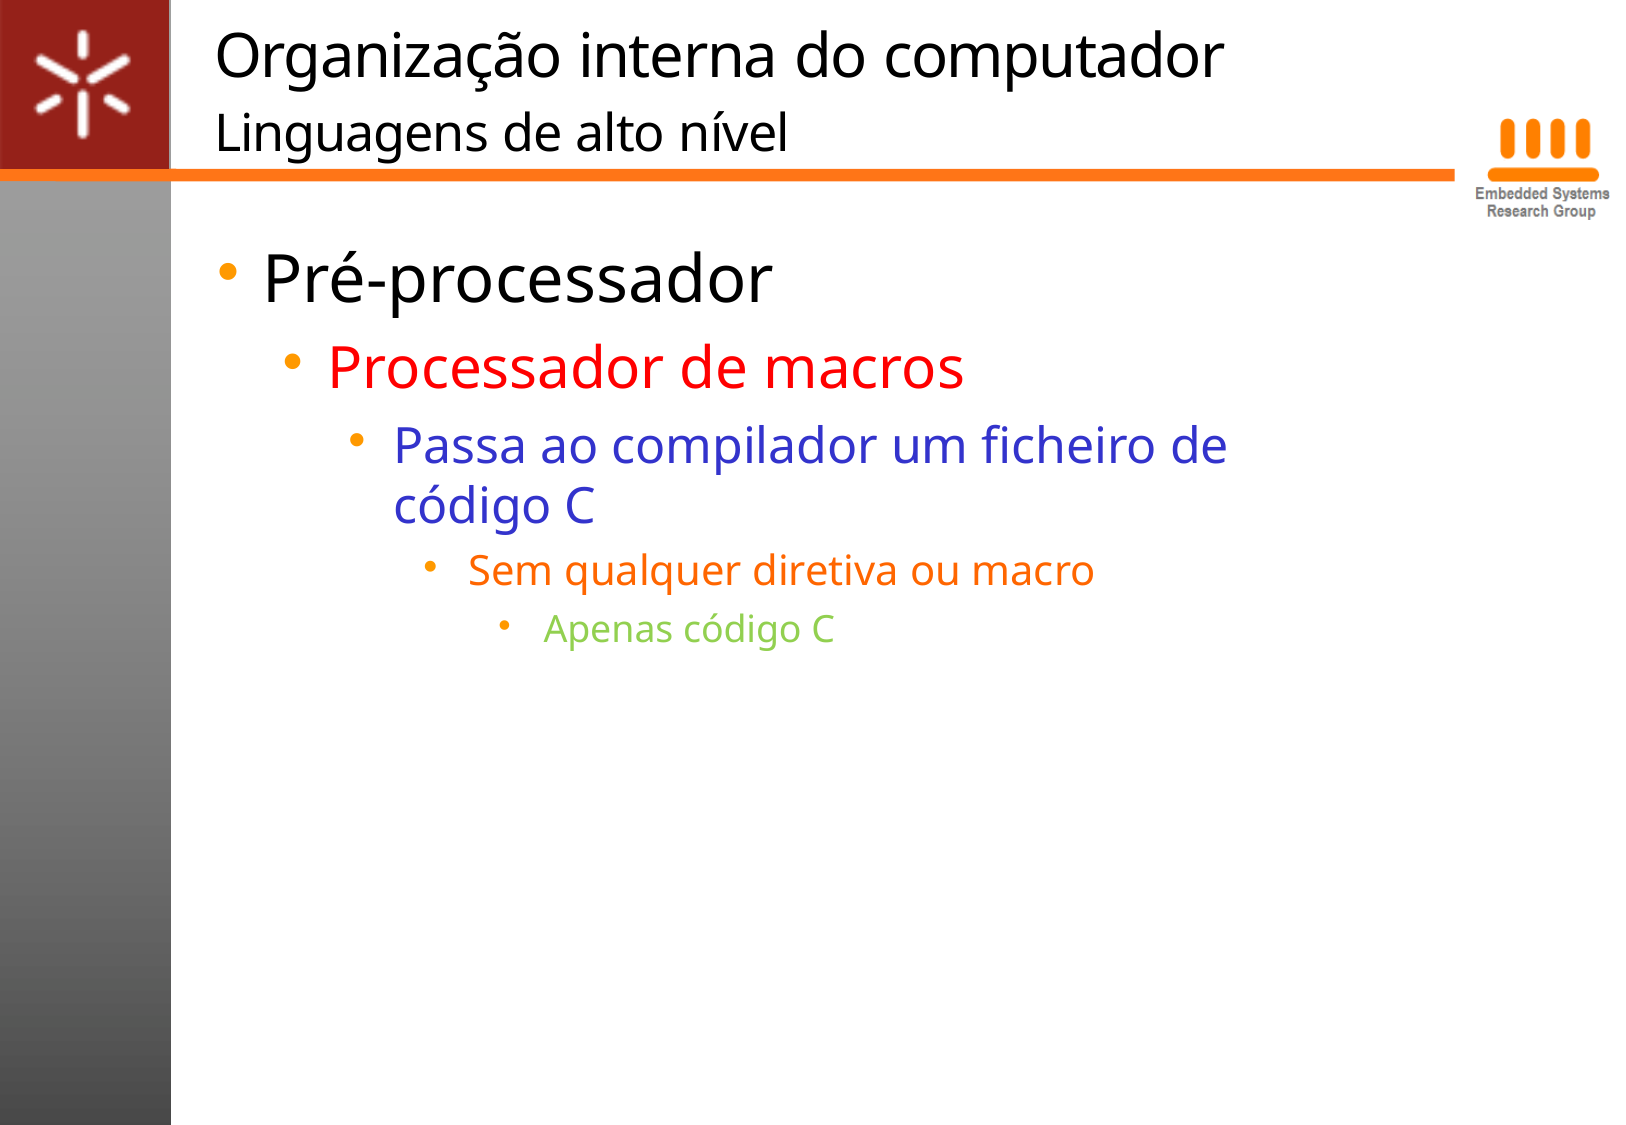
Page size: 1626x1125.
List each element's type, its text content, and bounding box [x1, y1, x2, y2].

picture [0, 182, 171, 1125]
picture [1475, 118, 1610, 220]
title Organização interna do computador Linguagens de alto nível [212, 16, 1347, 234]
text_box Pré-processador Processador de macros Passa ao compilador um ficheiro de código C Sem qualquer diretiva ou macro Apenas código C [215, 218, 1384, 650]
picture [0, 0, 171, 169]
